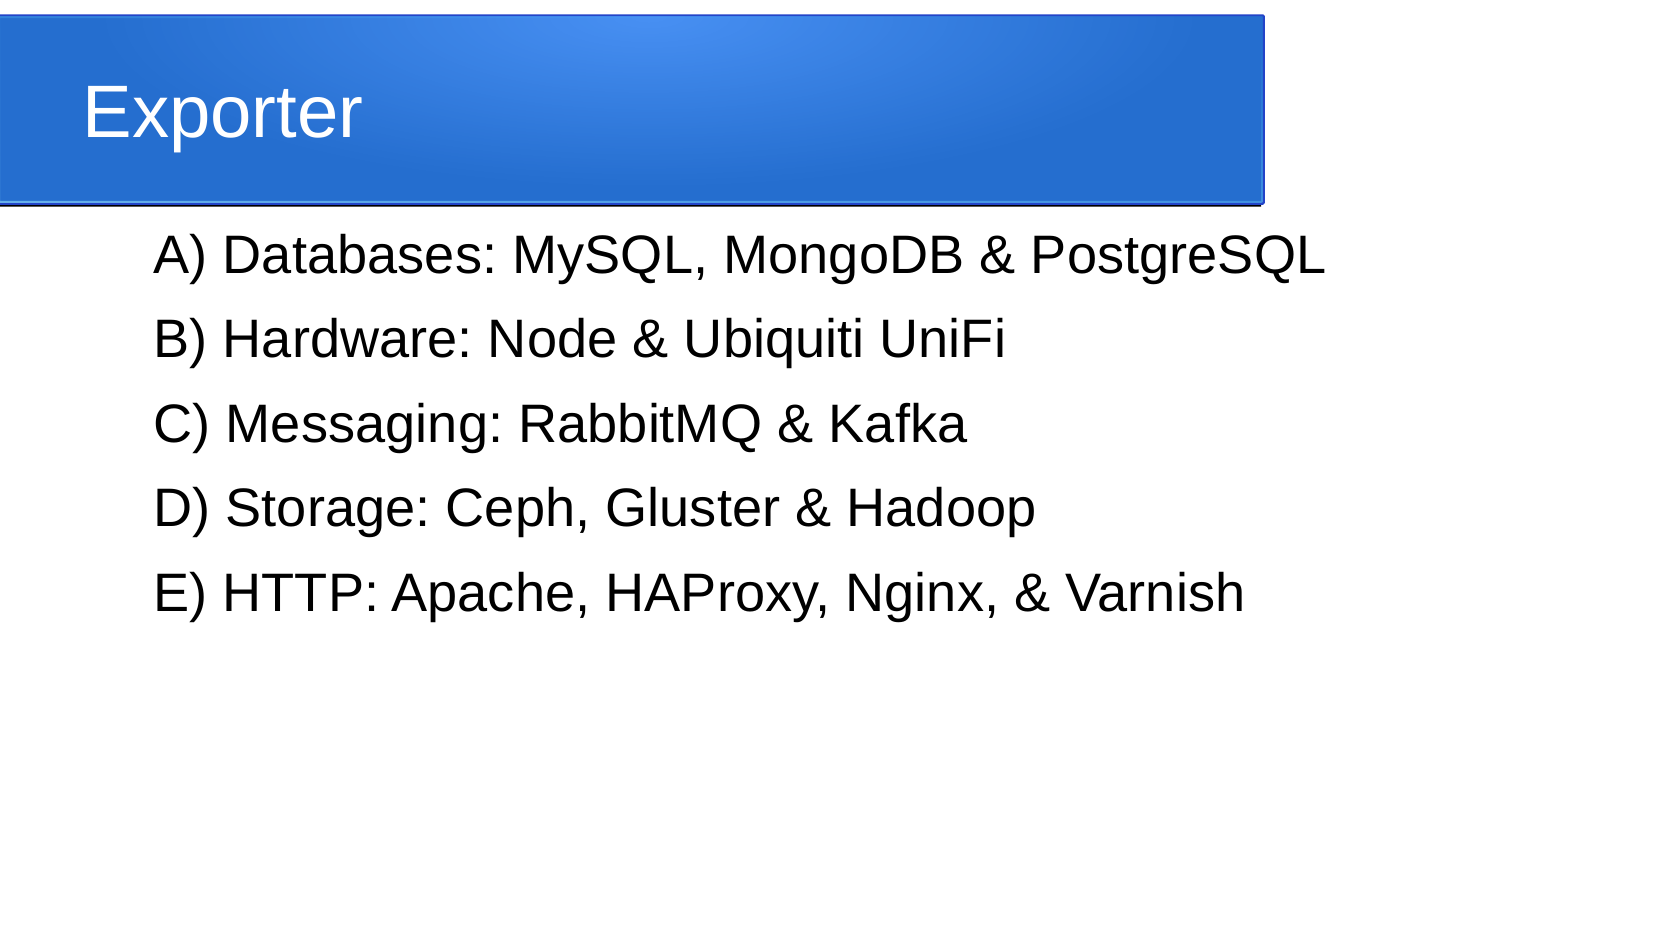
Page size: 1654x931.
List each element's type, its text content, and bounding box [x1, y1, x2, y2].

list A) Databases: MySQL, MongoDB & PostgreSQL B) Hardware: Node & Ubiquiti UniFi C) Messaging: RabbitMQ & Kafka D) Storage: Ceph, Gluster & Hadoop E) HTTP: Apache, HAProxy, Nginx, & Varnish [82, 224, 1571, 764]
title Exporter [82, 35, 1235, 189]
